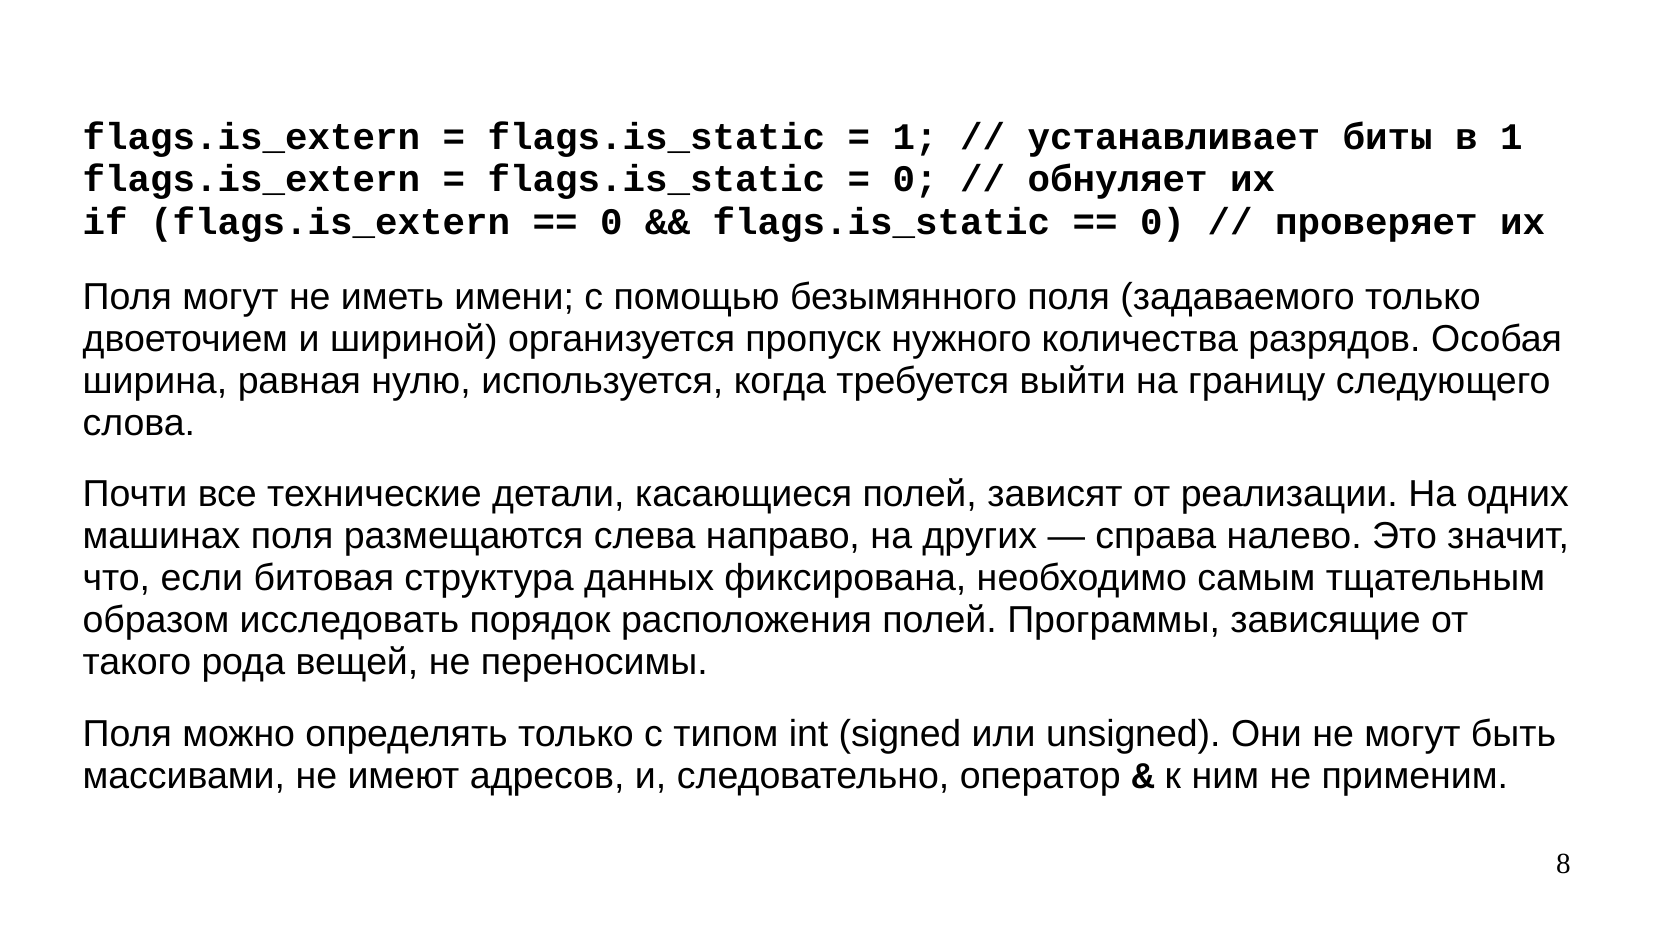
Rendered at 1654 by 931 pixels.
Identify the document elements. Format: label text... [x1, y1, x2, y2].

list flags.is_extern = flags.is_static = 1; // устанавливает биты в 1 flags.is_extern = flags.is_static = 0; // обнуляет их if (flags.is_extern == 0 && flags.is_static == 0) // проверяет их Поля могут не иметь имени; с помощью безымянного поля (задаваемого только двоеточием и шириной) организуется пропуск нужного количества разрядов. Особая ширина, равная нулю, используется, когда требуется выйти на границу следующего слова. Почти все технические детали, касающиеся полей, зависят от реализации. На одних машинах поля размещаются слева направо, на других — справа налево. Это значит, что, если битовая структура данных фиксирована, необходимо самым тщательным образом исследовать порядок расположения полей. Программы, зависящие от такого рода вещей, не переносимы. Поля можно определять только с типом int (signed или unsigned). Они не могут быть массивами, не имеют адресов, и, следовательно, оператор & к ним не применим. [82, 118, 1571, 886]
